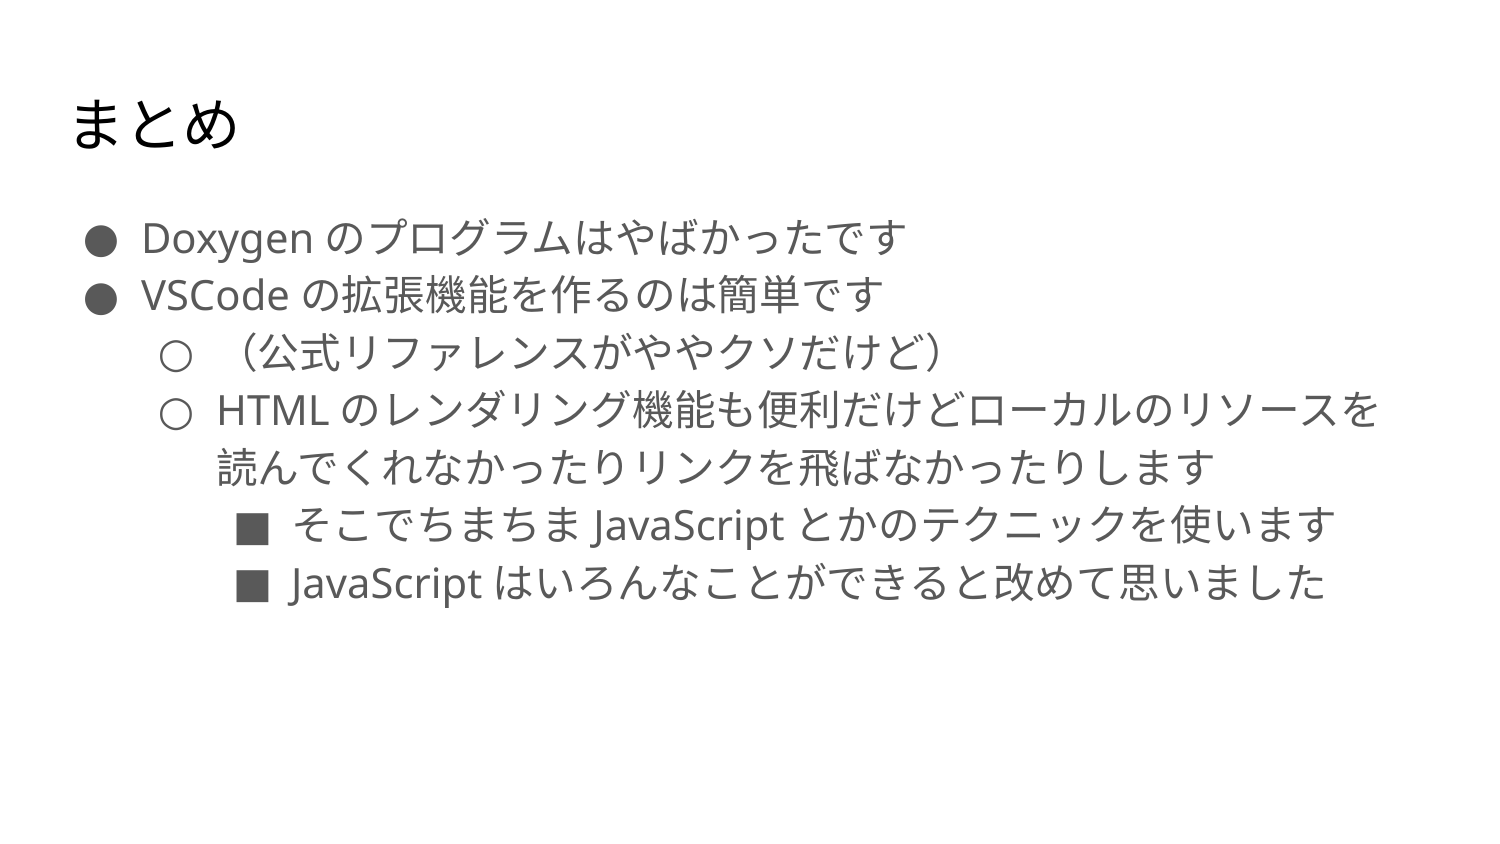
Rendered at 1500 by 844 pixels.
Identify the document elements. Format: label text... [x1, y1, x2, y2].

list Doxygenのプログラムはやばかったです VSCodeの拡張機能を作るのは簡単です （公式リファレンスがややクソだけど） HTMLのレンダリング機能も便利だけどローカルのリソースを 読んでくれなかったりリンクを飛ばなかったりします そこでちまちまJavaScriptとかのテクニックを使います JavaScriptはいろんなことができると改めて思いました [51, 189, 1449, 750]
title まとめ [51, 72, 1449, 167]
